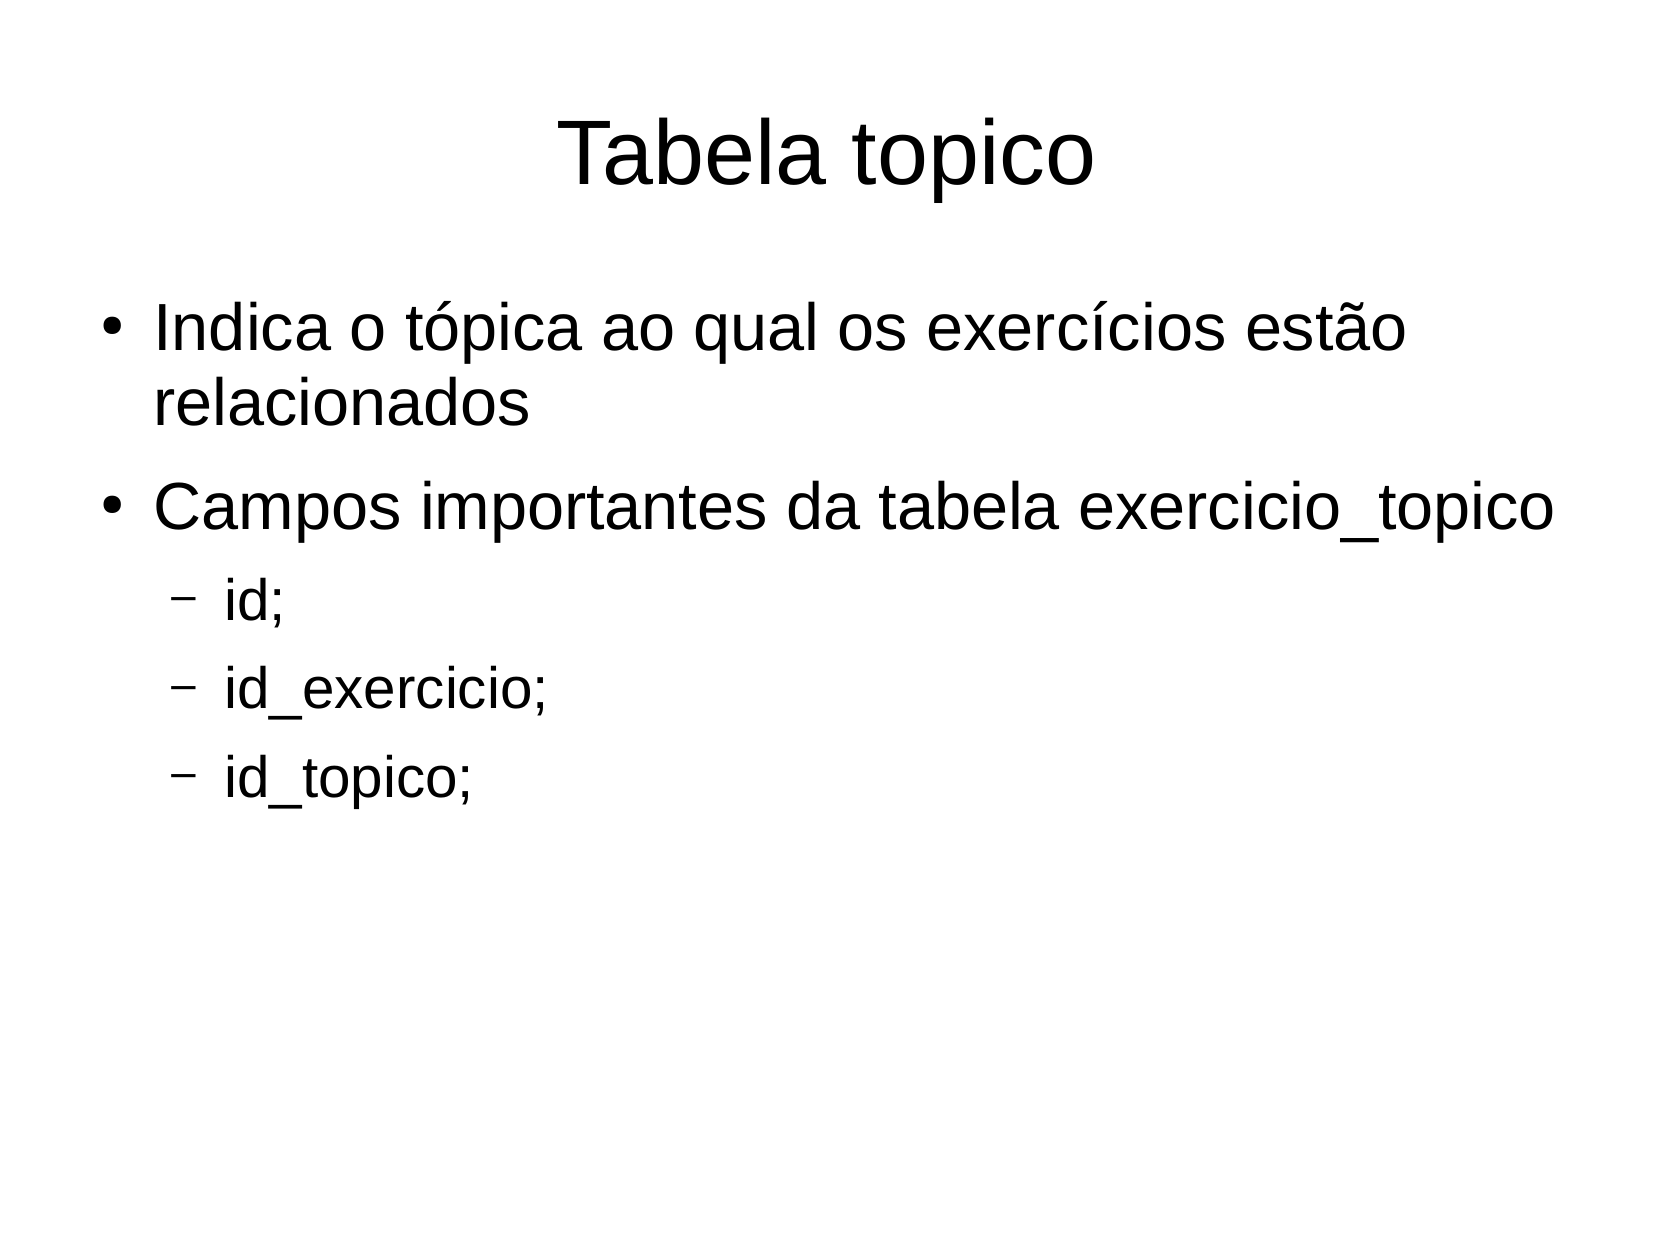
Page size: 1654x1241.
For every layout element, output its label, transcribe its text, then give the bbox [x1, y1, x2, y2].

list Indica o tópica ao qual os exercícios estão relacionados Campos importantes da tabela exercicio_topico id; id_exercicio; id_topico; [82, 290, 1571, 1010]
title Tabela topico [82, 49, 1571, 257]
